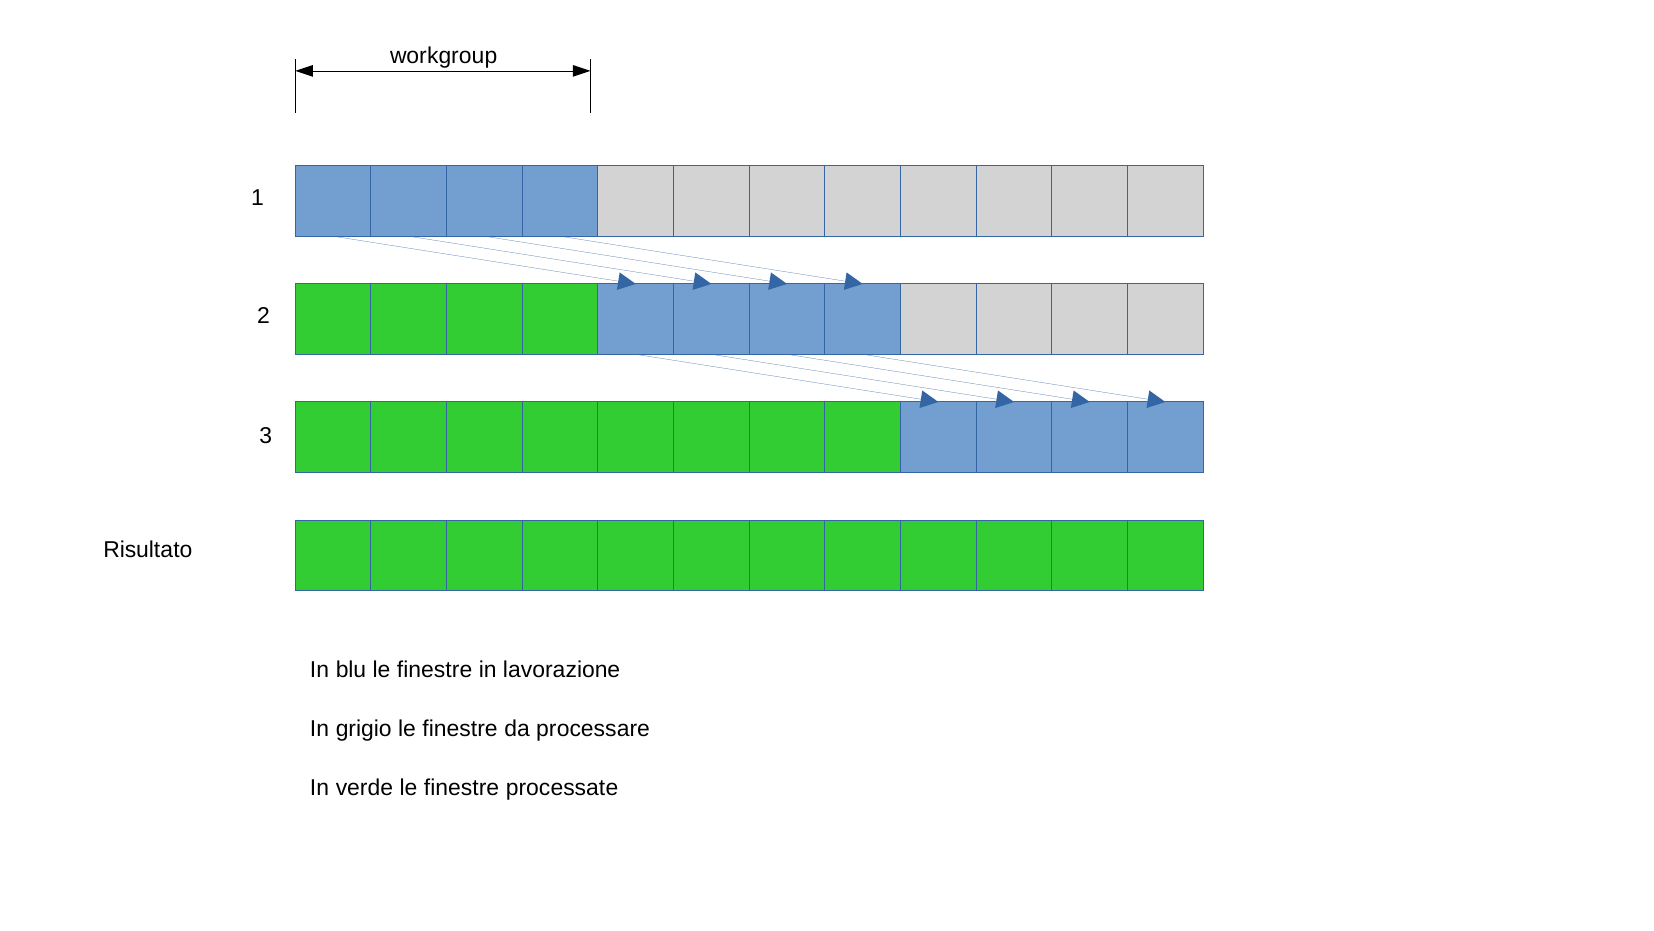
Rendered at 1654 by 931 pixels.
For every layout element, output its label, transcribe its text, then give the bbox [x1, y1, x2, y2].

text_box In verde le finestre processate [295, 767, 1241, 827]
text_box Risultato [88, 529, 290, 570]
text_box [295, 165, 1204, 237]
text_box In grigio le finestre da processare [295, 708, 1241, 767]
text_box In blu le finestre in lavorazione [295, 649, 1241, 708]
text_box [295, 283, 1204, 355]
text_box [295, 520, 1204, 591]
text_box 1 [236, 177, 296, 237]
text_box [295, 401, 1204, 473]
text_box 2 [242, 295, 296, 357]
text_box 3 [236, 415, 296, 473]
